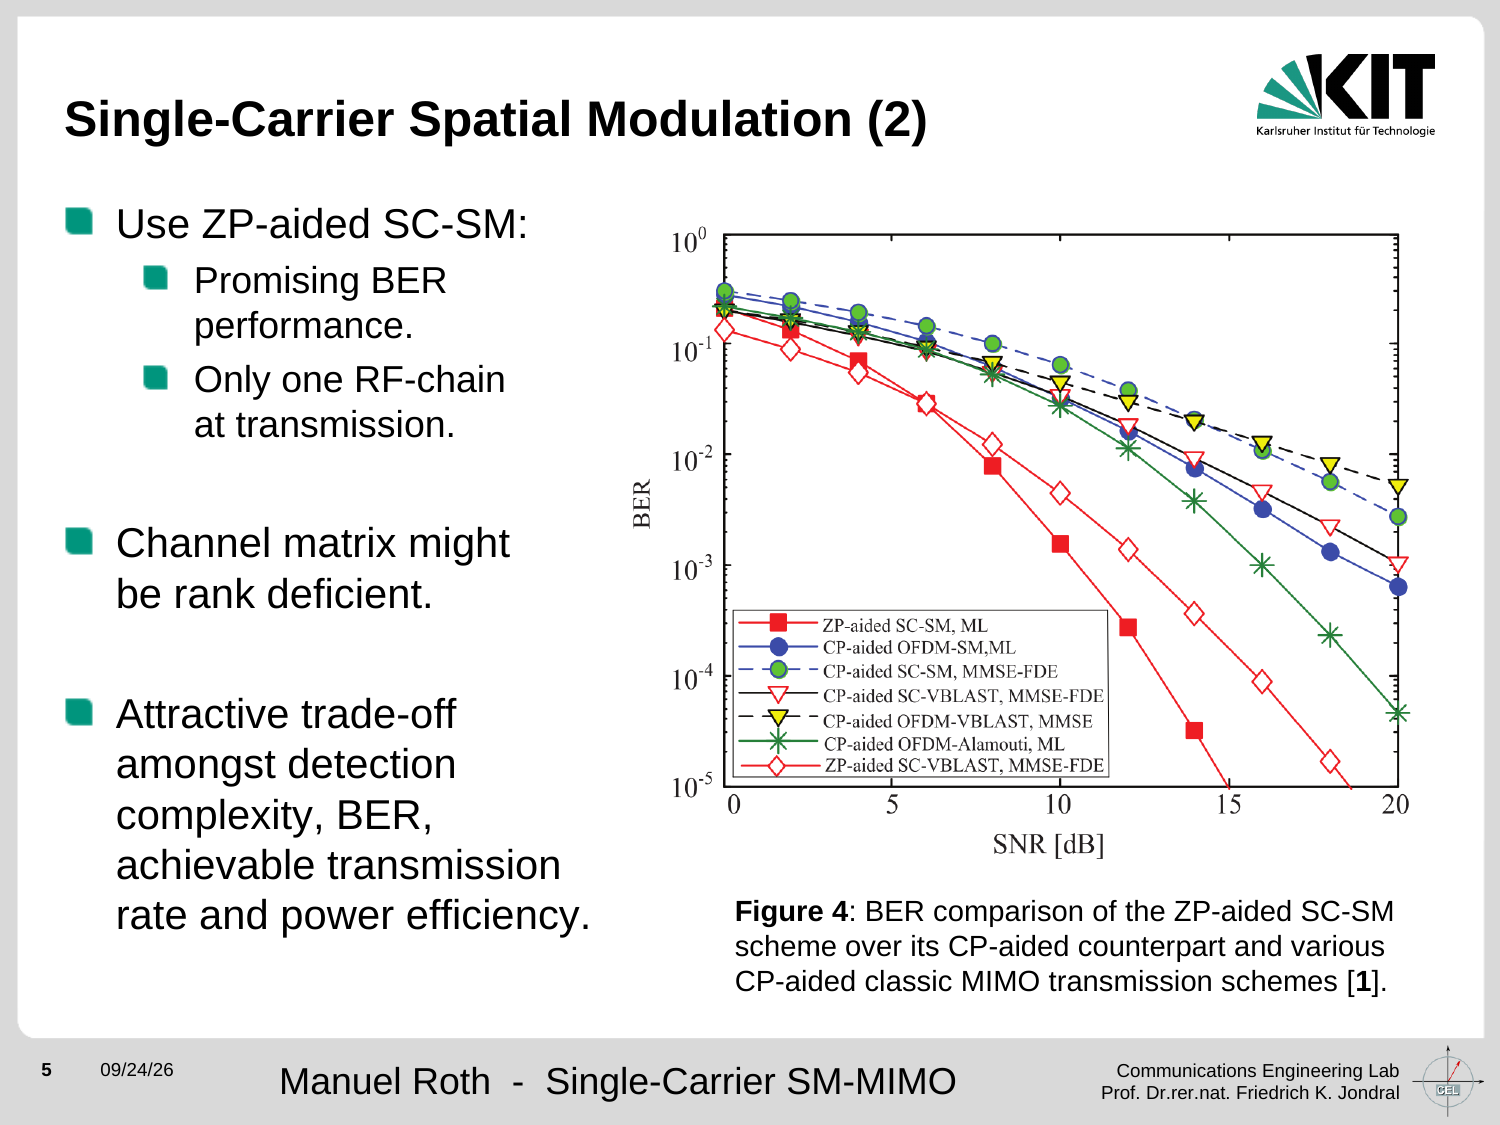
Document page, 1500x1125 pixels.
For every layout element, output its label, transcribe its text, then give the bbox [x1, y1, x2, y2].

list Use ZP-aided SC-SM: Promising BER performance. Only one RF-chain at transmission. Channel matrix might be rank deficient. Attractive trade-off amongst detection complexity, BER, achievable transmission rate and power efficiency. [64, 196, 1436, 1000]
title Single-Carrier Spatial Modulation (2) [64, 54, 1198, 147]
text_box Figure 4: BER comparison of the ZP-aided SC-SM scheme over its CP-aided counterpart and various CP-aided classic MIMO transmission schemes [1]. [720, 885, 1426, 1005]
picture [0, 0, 1500, 1125]
